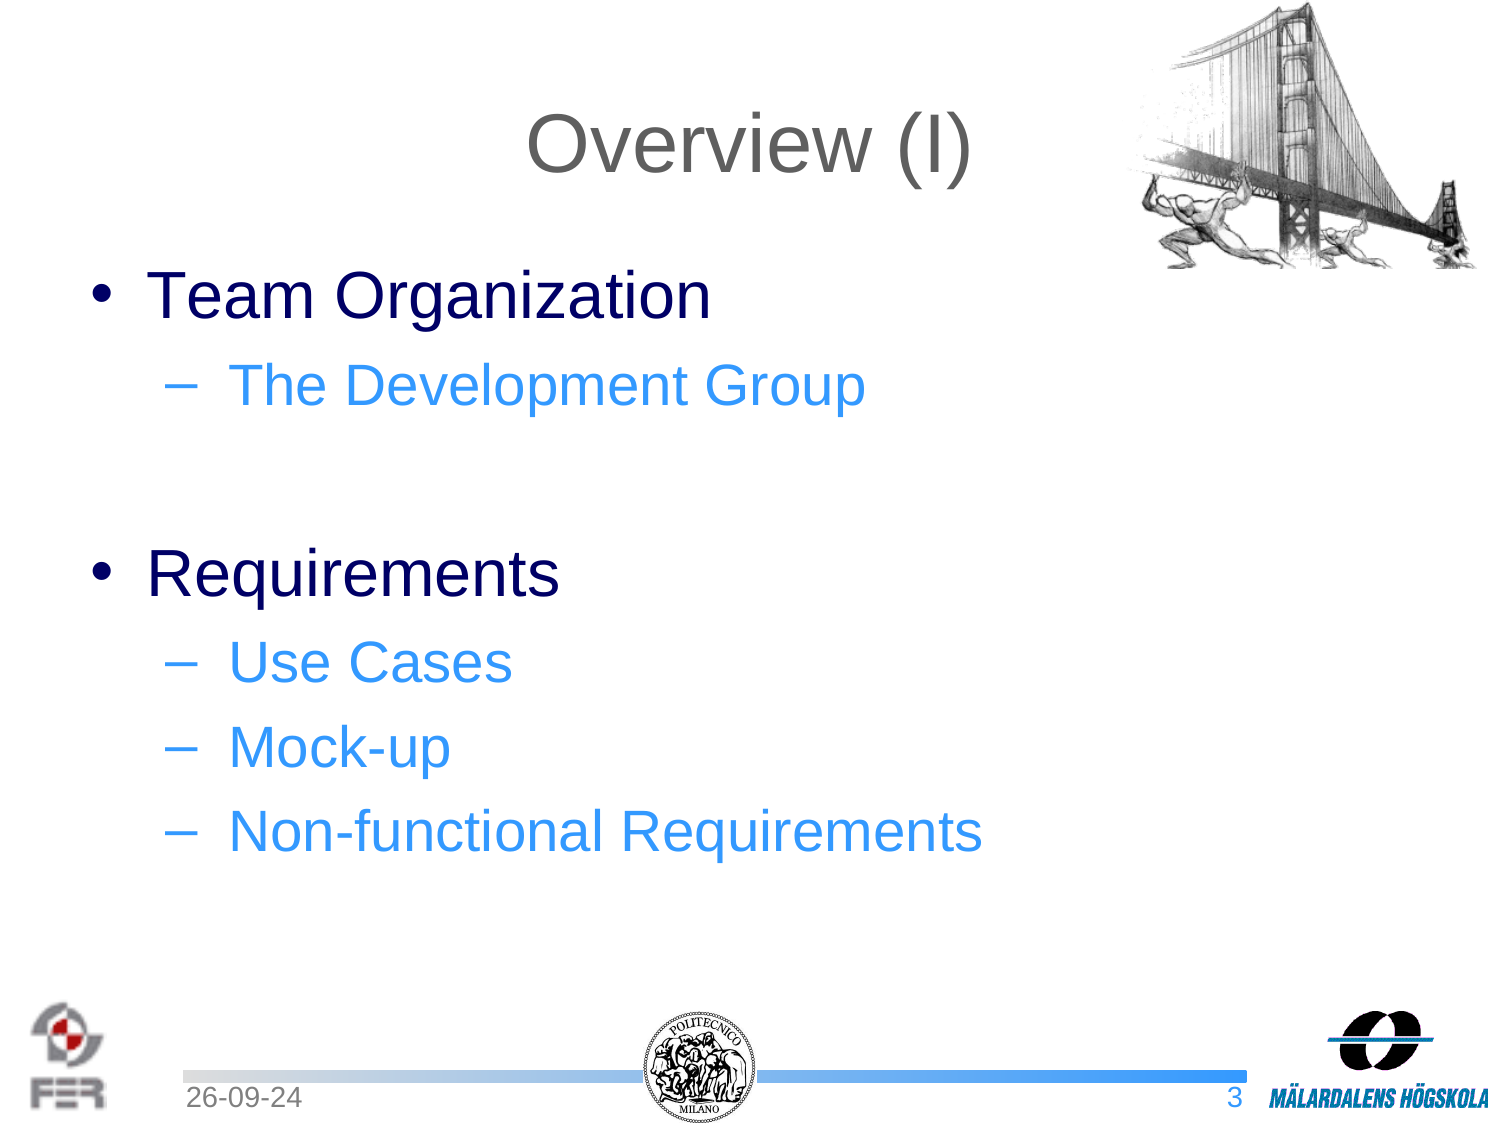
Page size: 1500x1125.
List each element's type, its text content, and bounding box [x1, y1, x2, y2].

picture [29, 987, 107, 1125]
list Team Organization The Development Group Requirements Use Cases Mock-up Non-functional Requirements [75, 244, 1426, 988]
picture [1122, 0, 1477, 269]
picture [1368, 1093, 1374, 1104]
picture [643, 1011, 757, 1123]
title Overview (I) [75, 45, 1122, 233]
text_box 13-10-31 [171, 1070, 396, 1114]
picture [1454, 1091, 1459, 1108]
picture [1435, 1096, 1441, 1104]
picture [1269, 1011, 1488, 1108]
text_box <numero> [1186, 1070, 1258, 1114]
